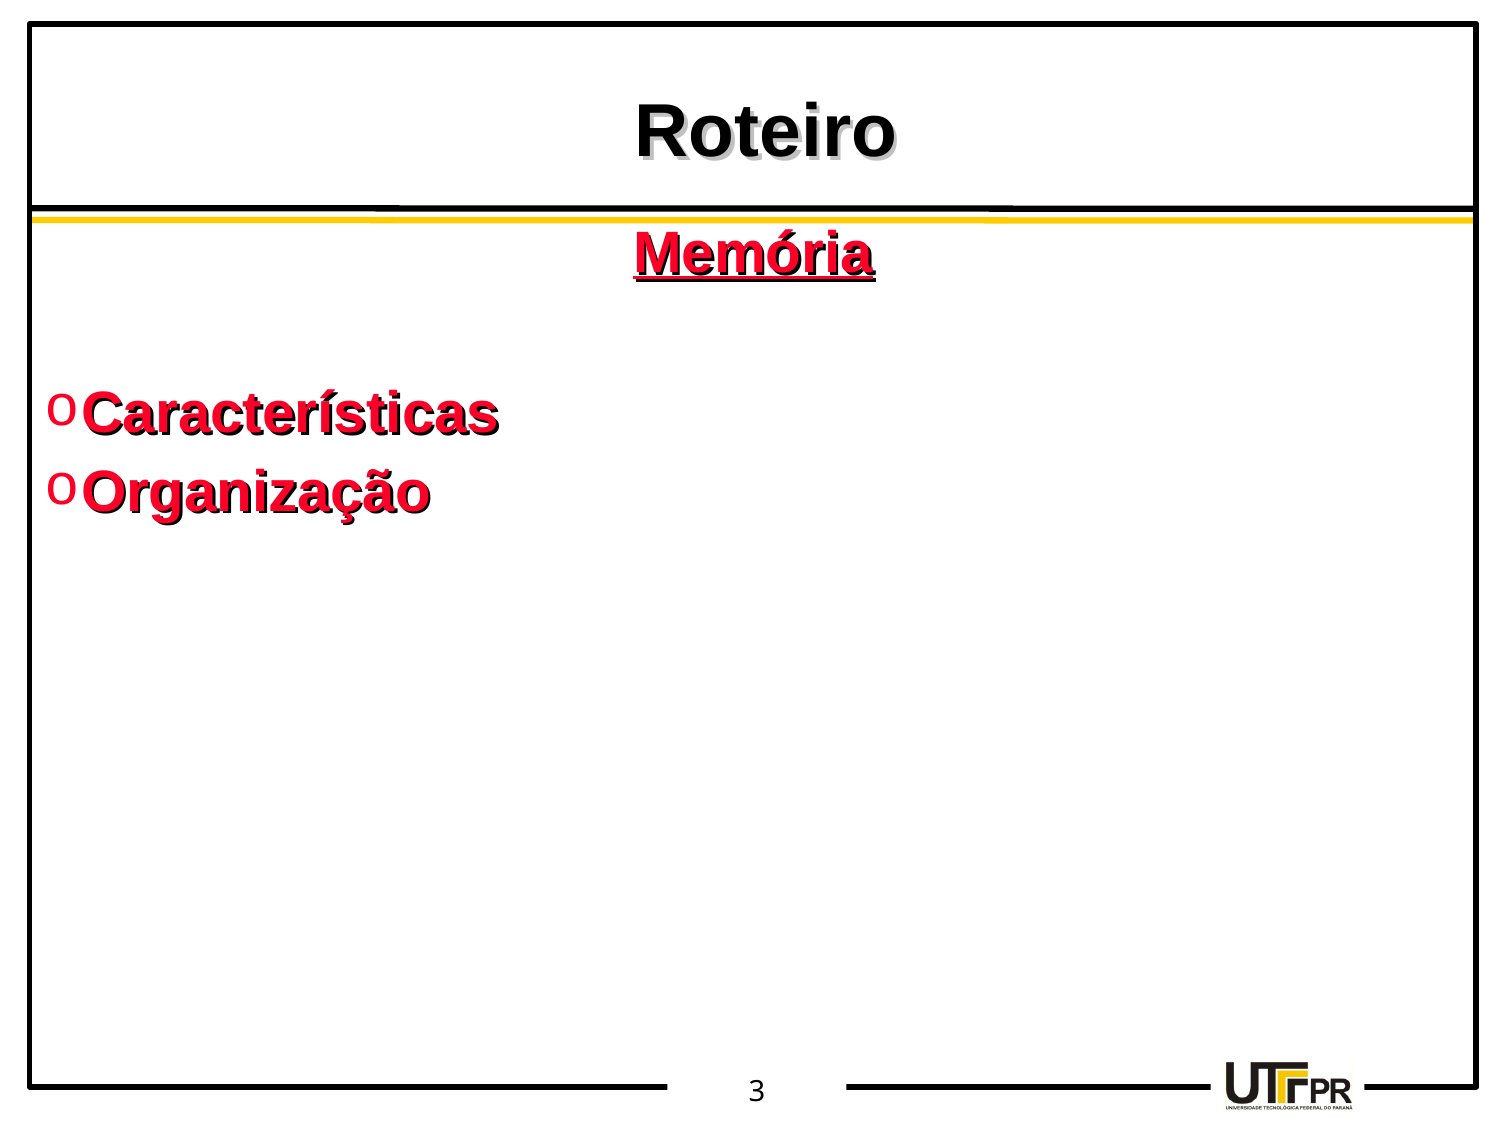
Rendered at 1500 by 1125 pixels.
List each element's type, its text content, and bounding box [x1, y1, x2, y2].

picture [1225, 1084, 1353, 1110]
list Memória Características Organização [29, 215, 1477, 1084]
text_box Roteiro [29, 29, 1477, 207]
